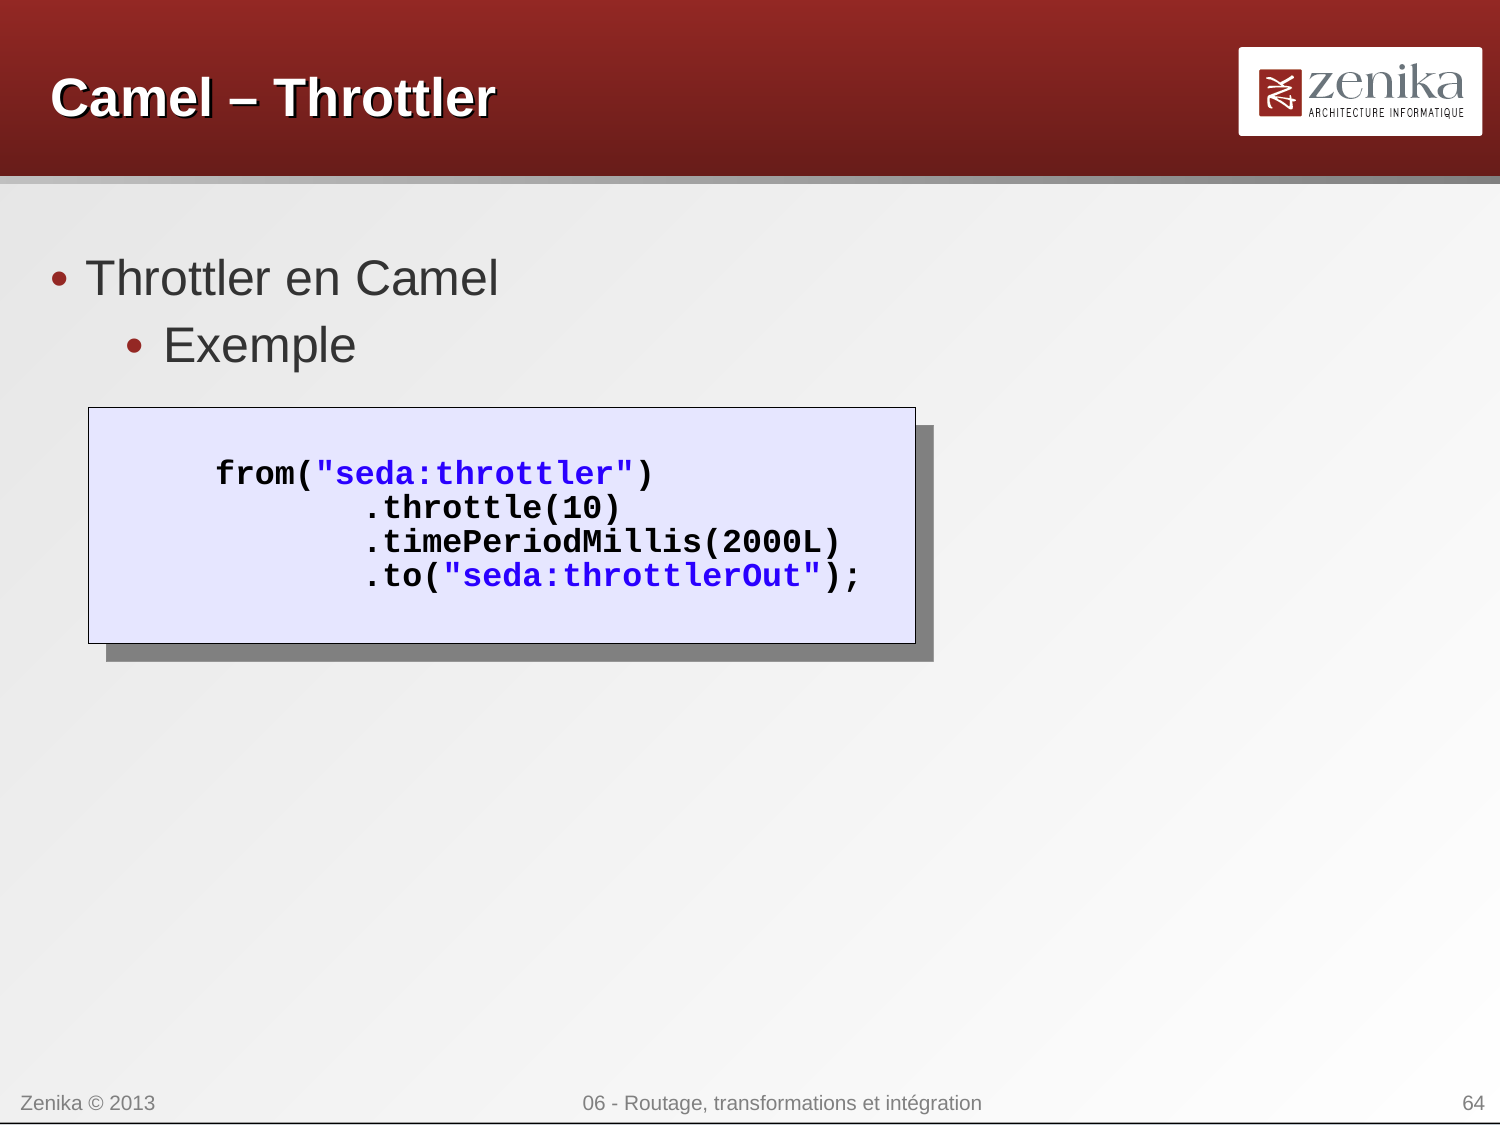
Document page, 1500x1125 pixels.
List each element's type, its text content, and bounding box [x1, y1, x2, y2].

list Throttler en Camel Exemple [50, 250, 1477, 1064]
picture [1257, 58, 1464, 125]
title Camel – Throttler [50, 22, 1206, 172]
text_box from("seda:throttler") .throttle(10) .timePeriodMillis(2000L) .to("seda:throttlerOut"); [88, 407, 916, 644]
